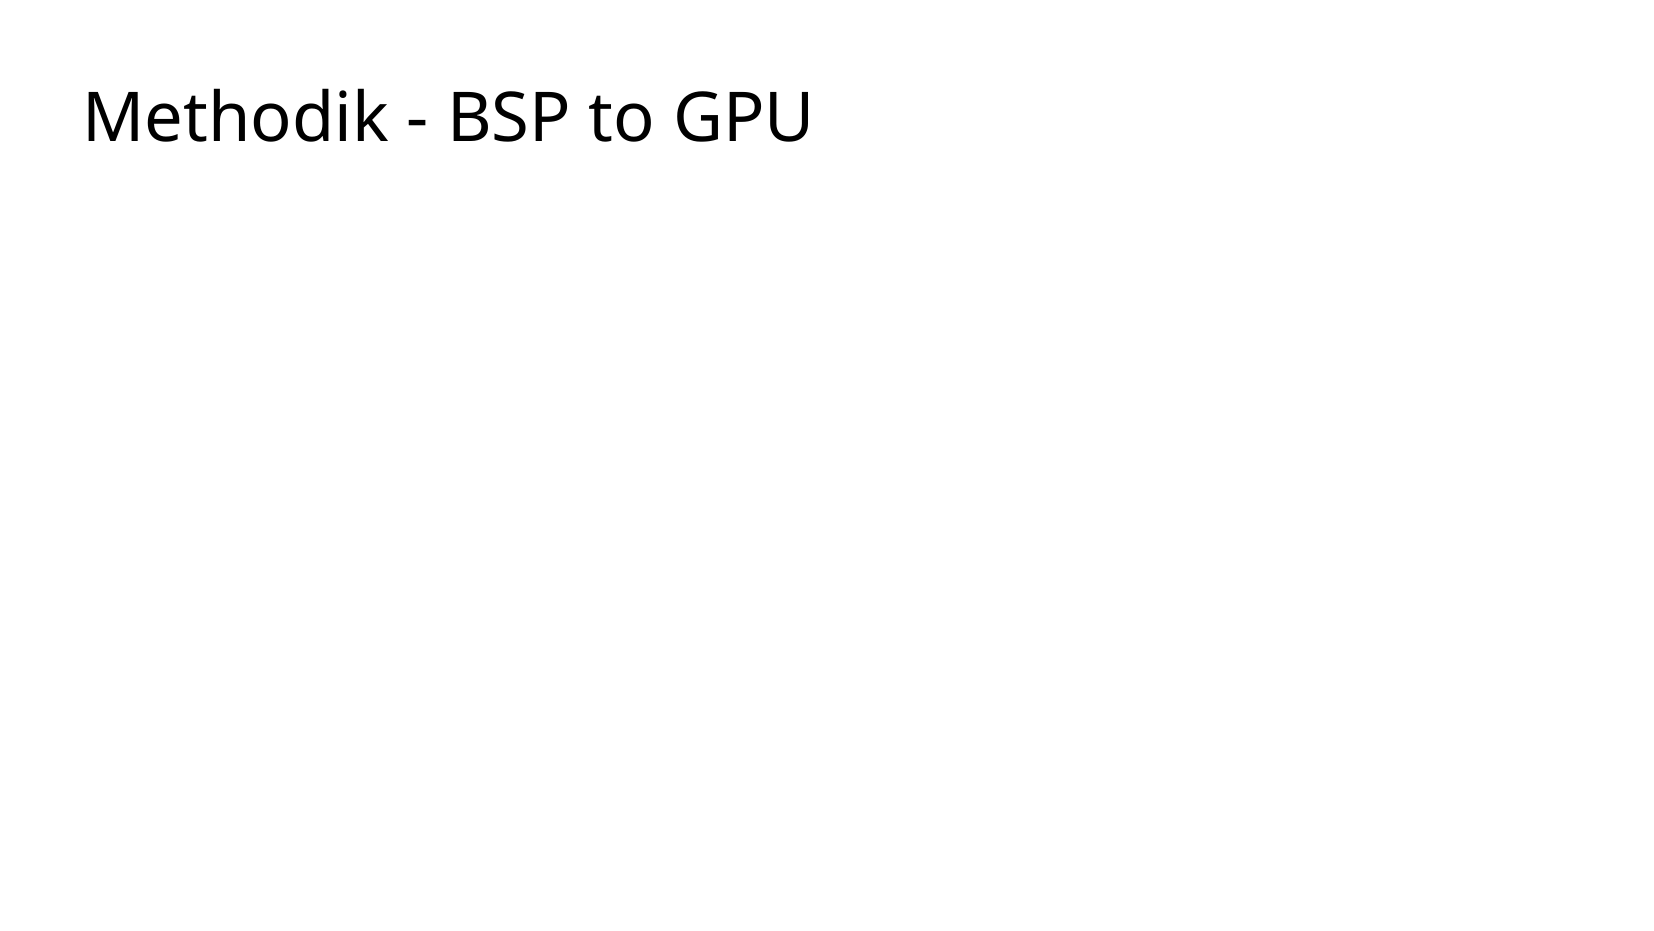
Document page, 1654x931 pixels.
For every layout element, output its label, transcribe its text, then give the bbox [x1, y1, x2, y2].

title Methodik - BSP to GPU [82, 37, 1571, 193]
